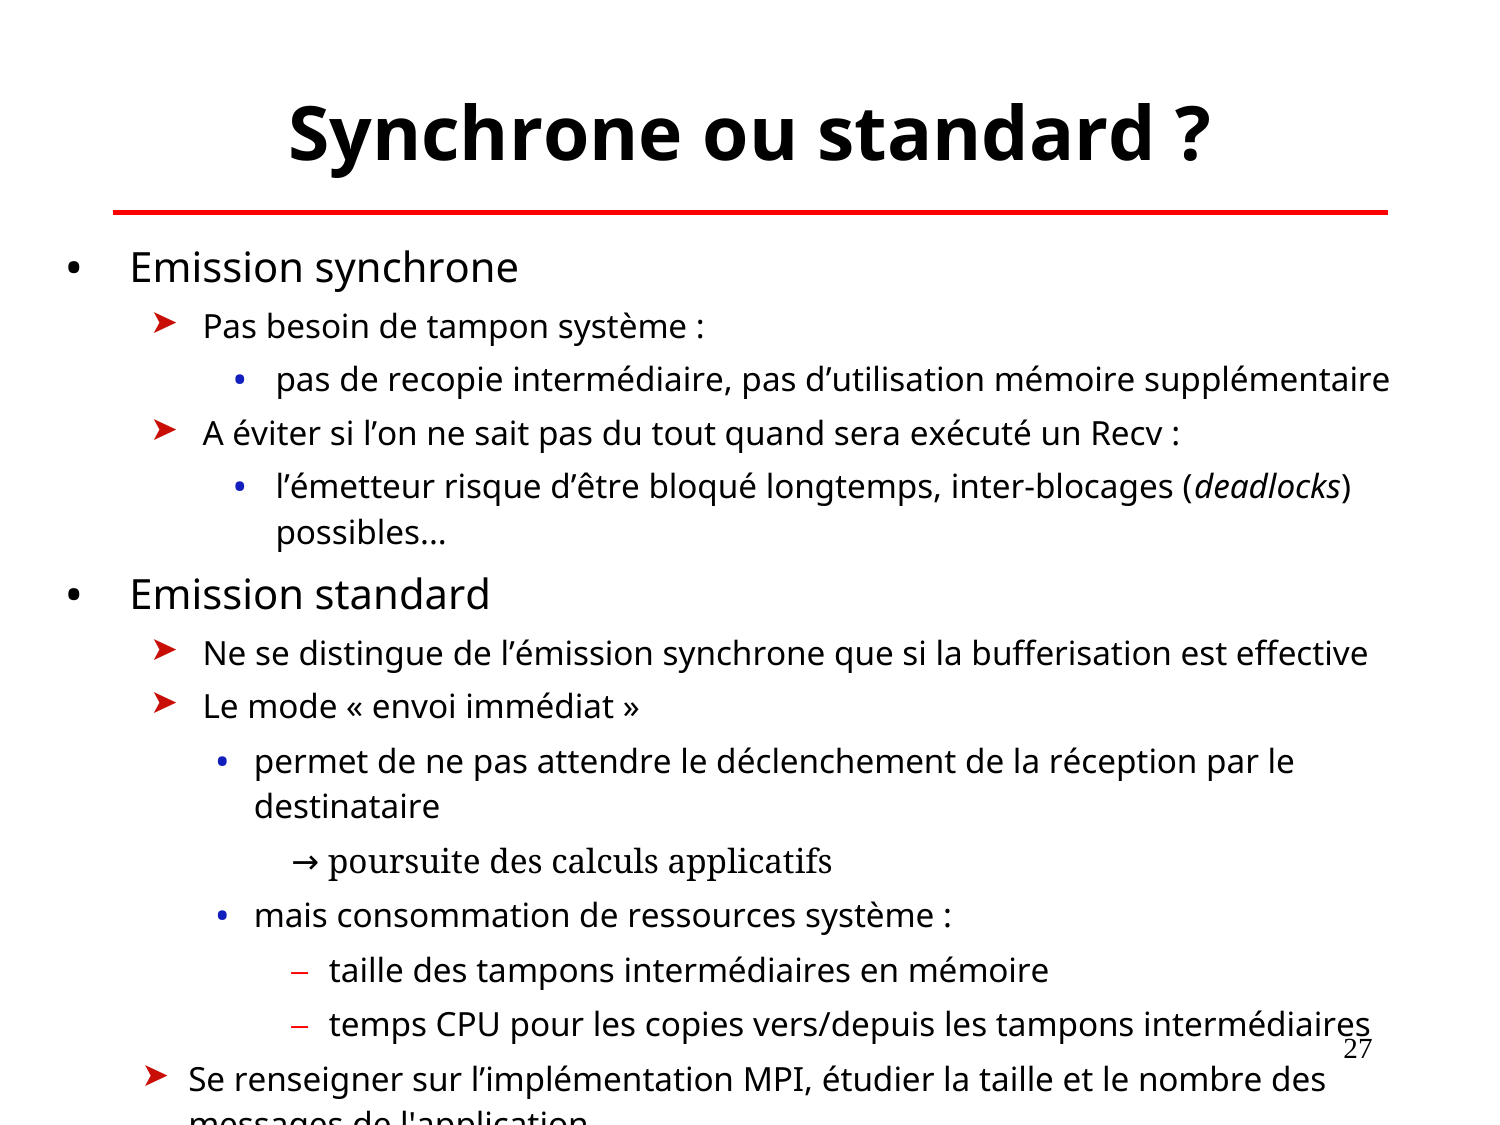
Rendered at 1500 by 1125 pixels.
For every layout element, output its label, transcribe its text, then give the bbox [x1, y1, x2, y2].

list Emission synchrone Pas besoin de tampon système : pas de recopie intermédiaire, pas d’utilisation mémoire supplémentaire A éviter si l’on ne sait pas du tout quand sera exécuté un Recv : l’émetteur risque d’être bloqué longtemps, inter-blocages (deadlocks) possibles... Emission standard Ne se distingue de l’émission synchrone que si la bufferisation est effective Le mode « envoi immédiat » permet de ne pas attendre le déclenchement de la réception par le destinataire → poursuite des calculs applicatifs mais consommation de ressources système : taille des tampons intermédiaires en mémoire temps CPU pour les copies vers/depuis les tampons intermédiaires Se renseigner sur l’implémentation MPI, étudier la taille et le nombre des messages de l'application [52, 230, 1477, 992]
title Synchrone ou standard ? [112, 37, 1388, 225]
